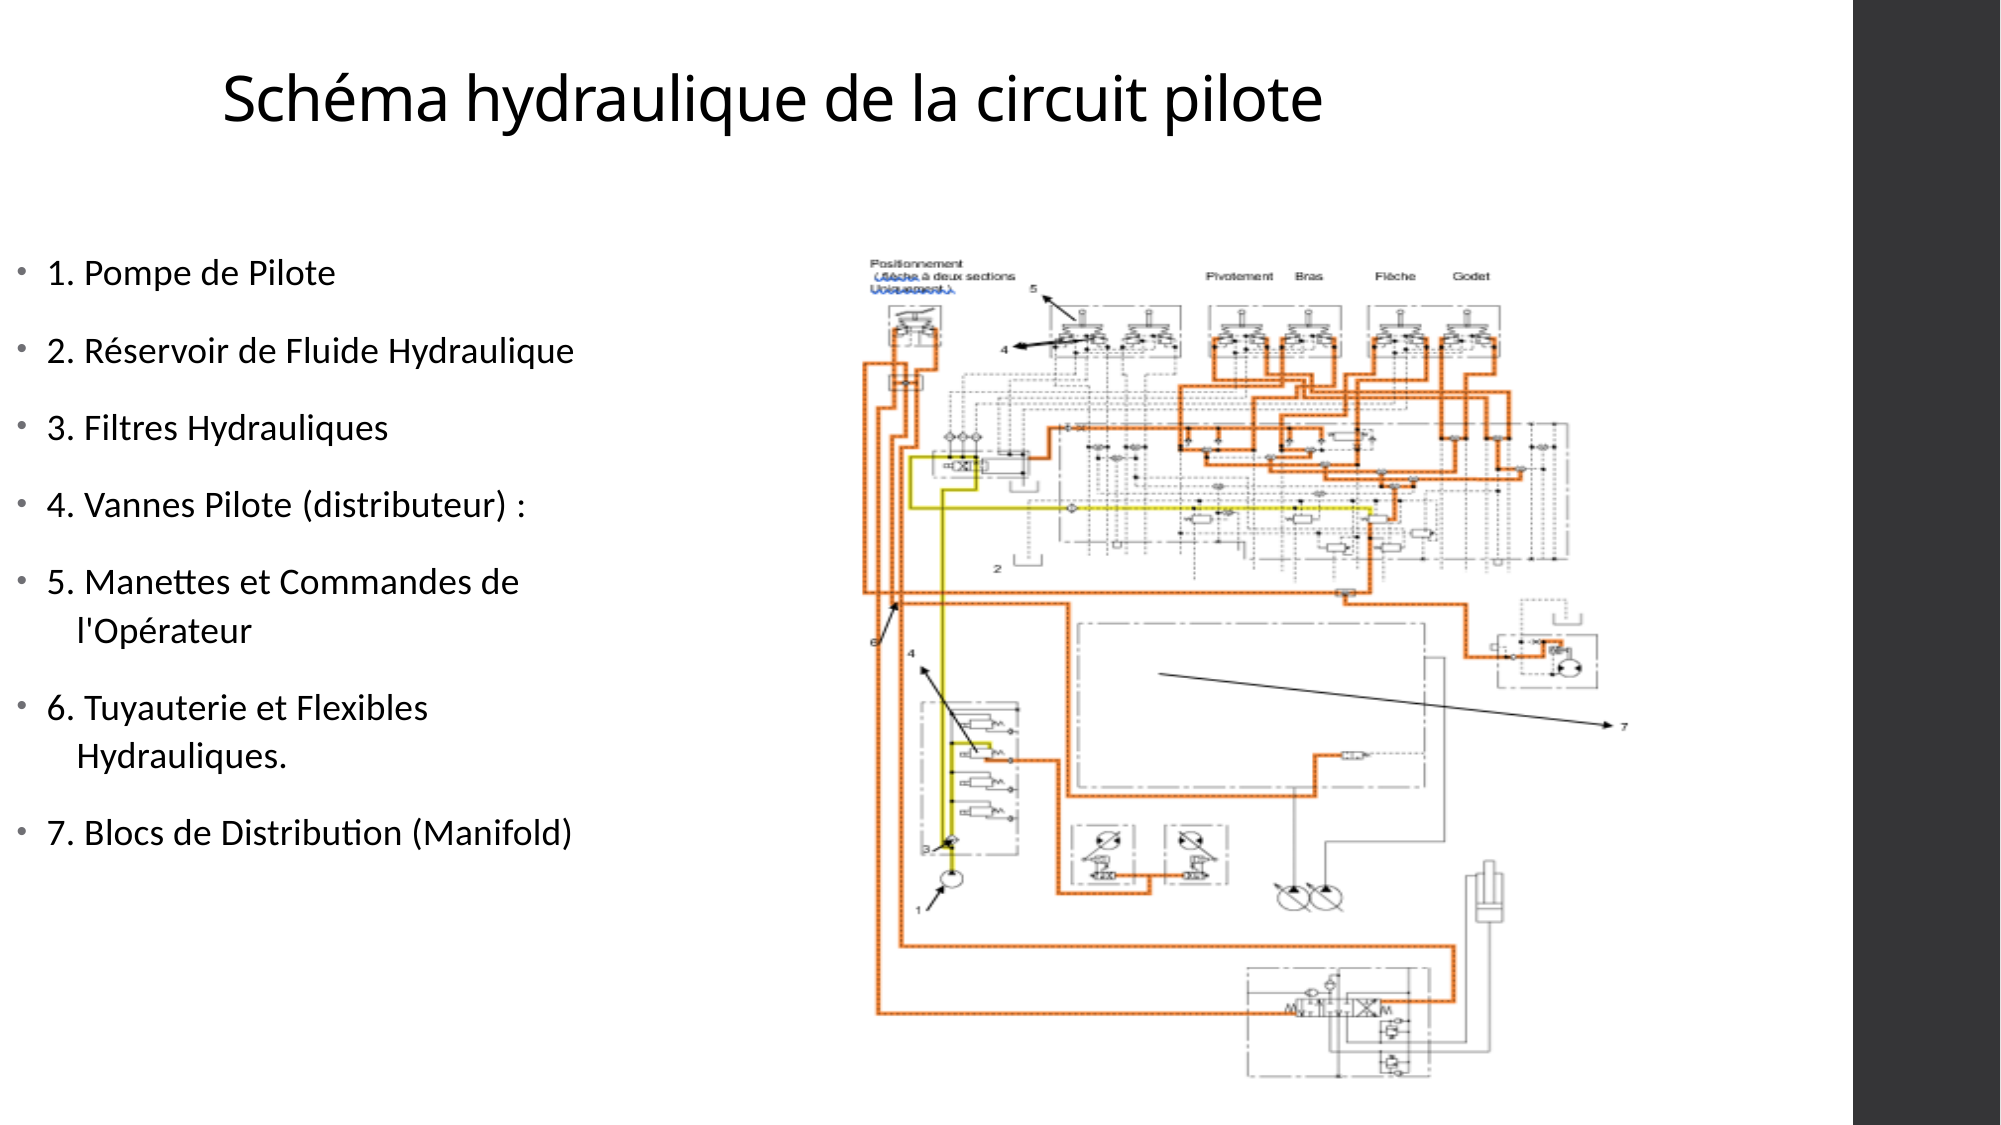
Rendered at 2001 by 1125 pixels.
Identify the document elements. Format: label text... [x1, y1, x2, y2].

list 1. Pompe de Pilote 2. Réservoir de Fluide Hydraulique 3. Filtres Hydrauliques 4. Vannes Pilote (distributeur) : 5. Manettes et Commandes de l'Opérateur 6. Tuyauterie et Flexibles Hydrauliques. 7. Blocs de Distribution (Manifold) [1, 237, 605, 1054]
picture [853, 211, 1648, 1099]
title Schéma hydraulique de la circuit pilote [206, 60, 1782, 144]
